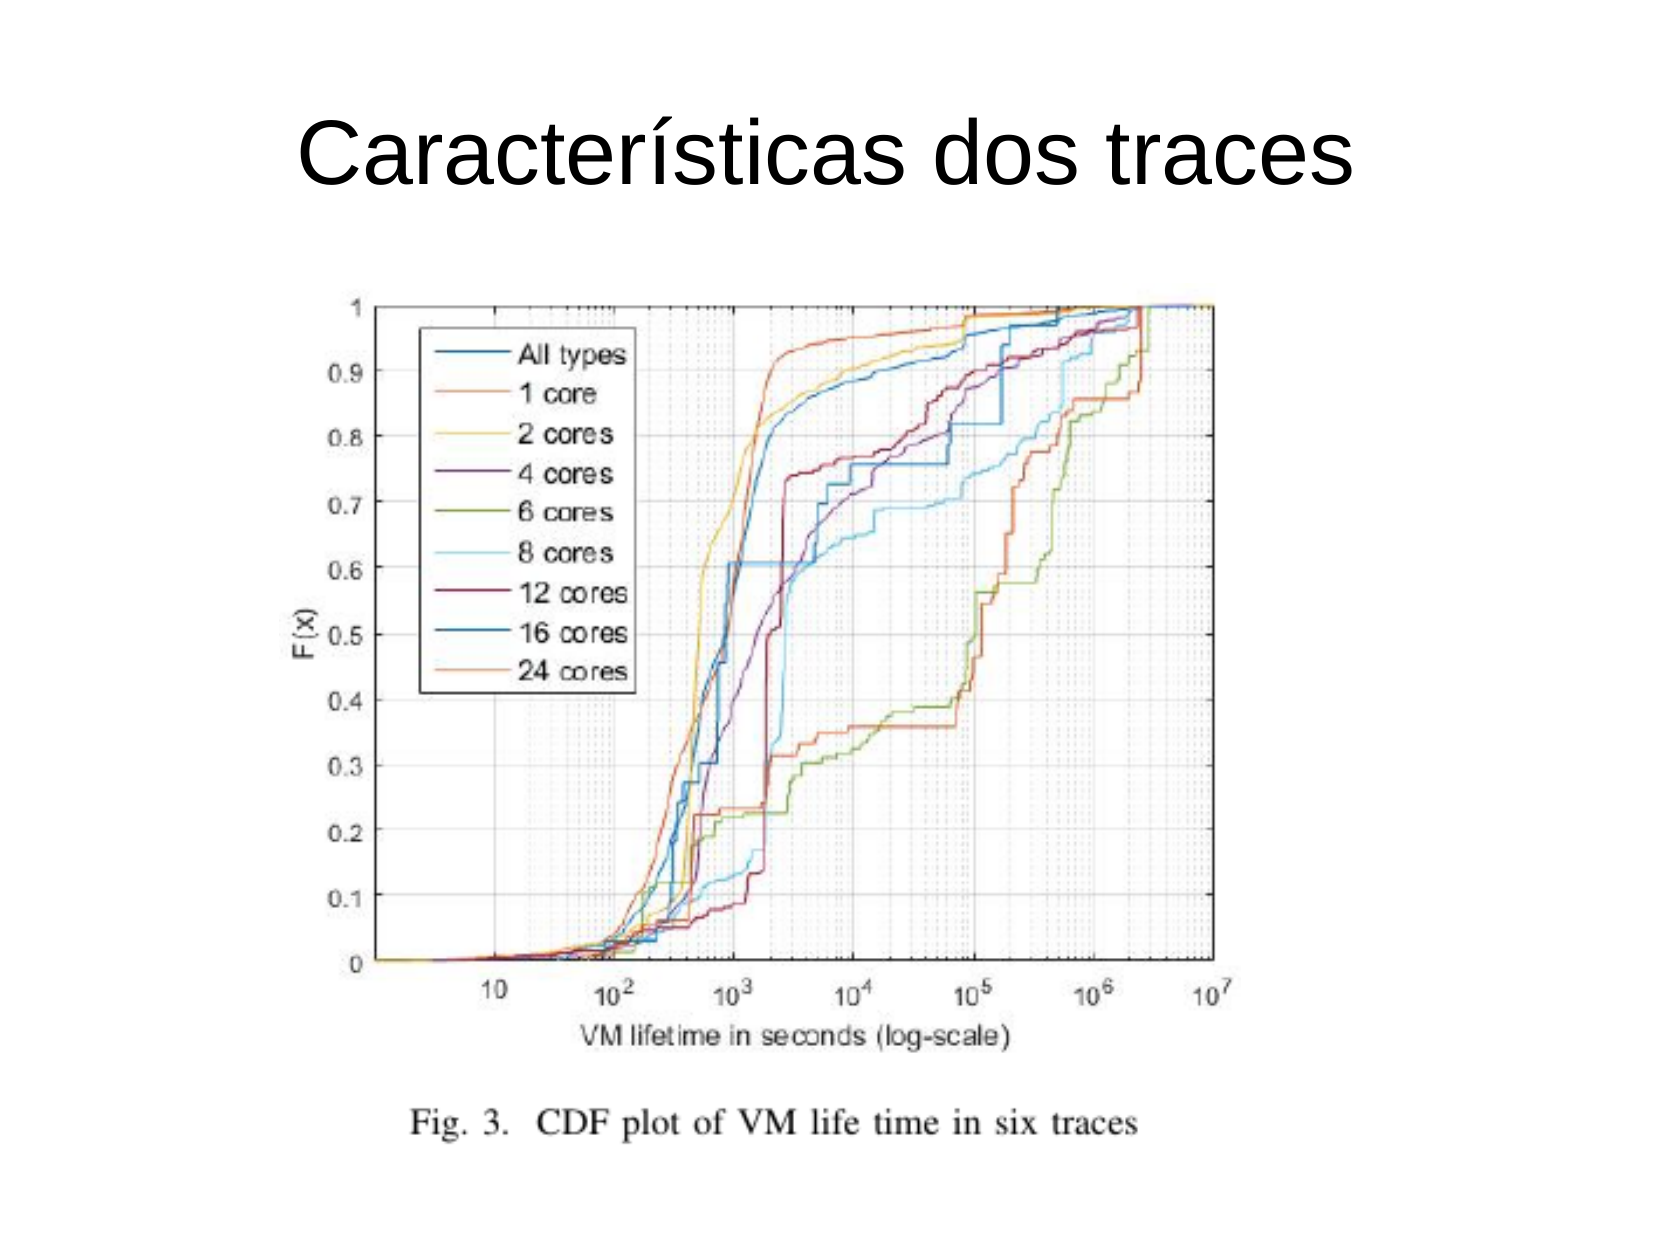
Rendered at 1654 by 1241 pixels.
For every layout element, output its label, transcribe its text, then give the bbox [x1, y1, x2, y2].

picture [279, 283, 1241, 1177]
title Características dos traces [82, 49, 1571, 257]
